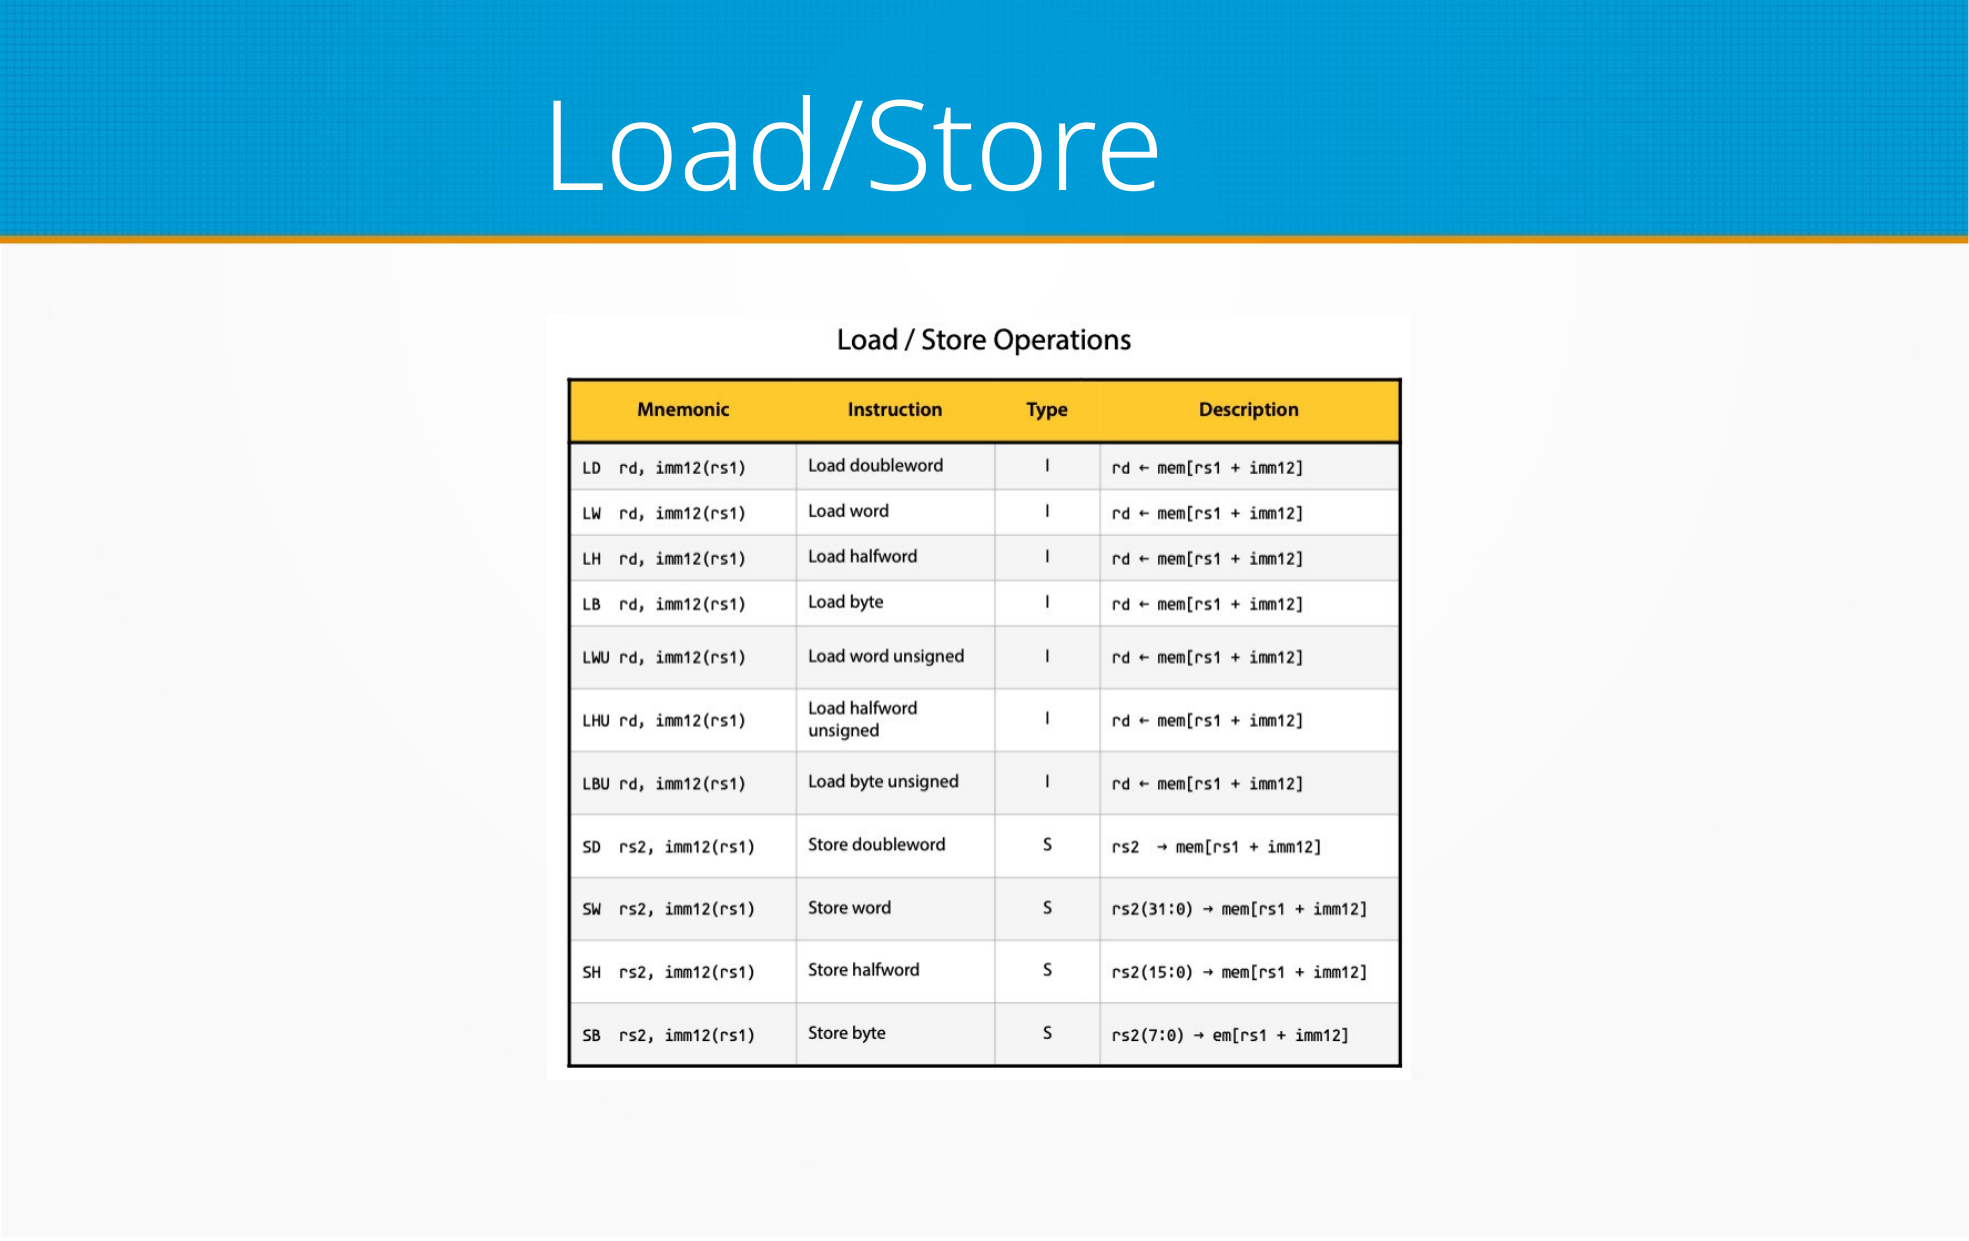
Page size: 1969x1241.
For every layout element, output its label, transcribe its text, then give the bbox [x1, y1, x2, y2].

picture [0, 233, 1969, 1241]
title Load/Store [98, 19, 1870, 227]
